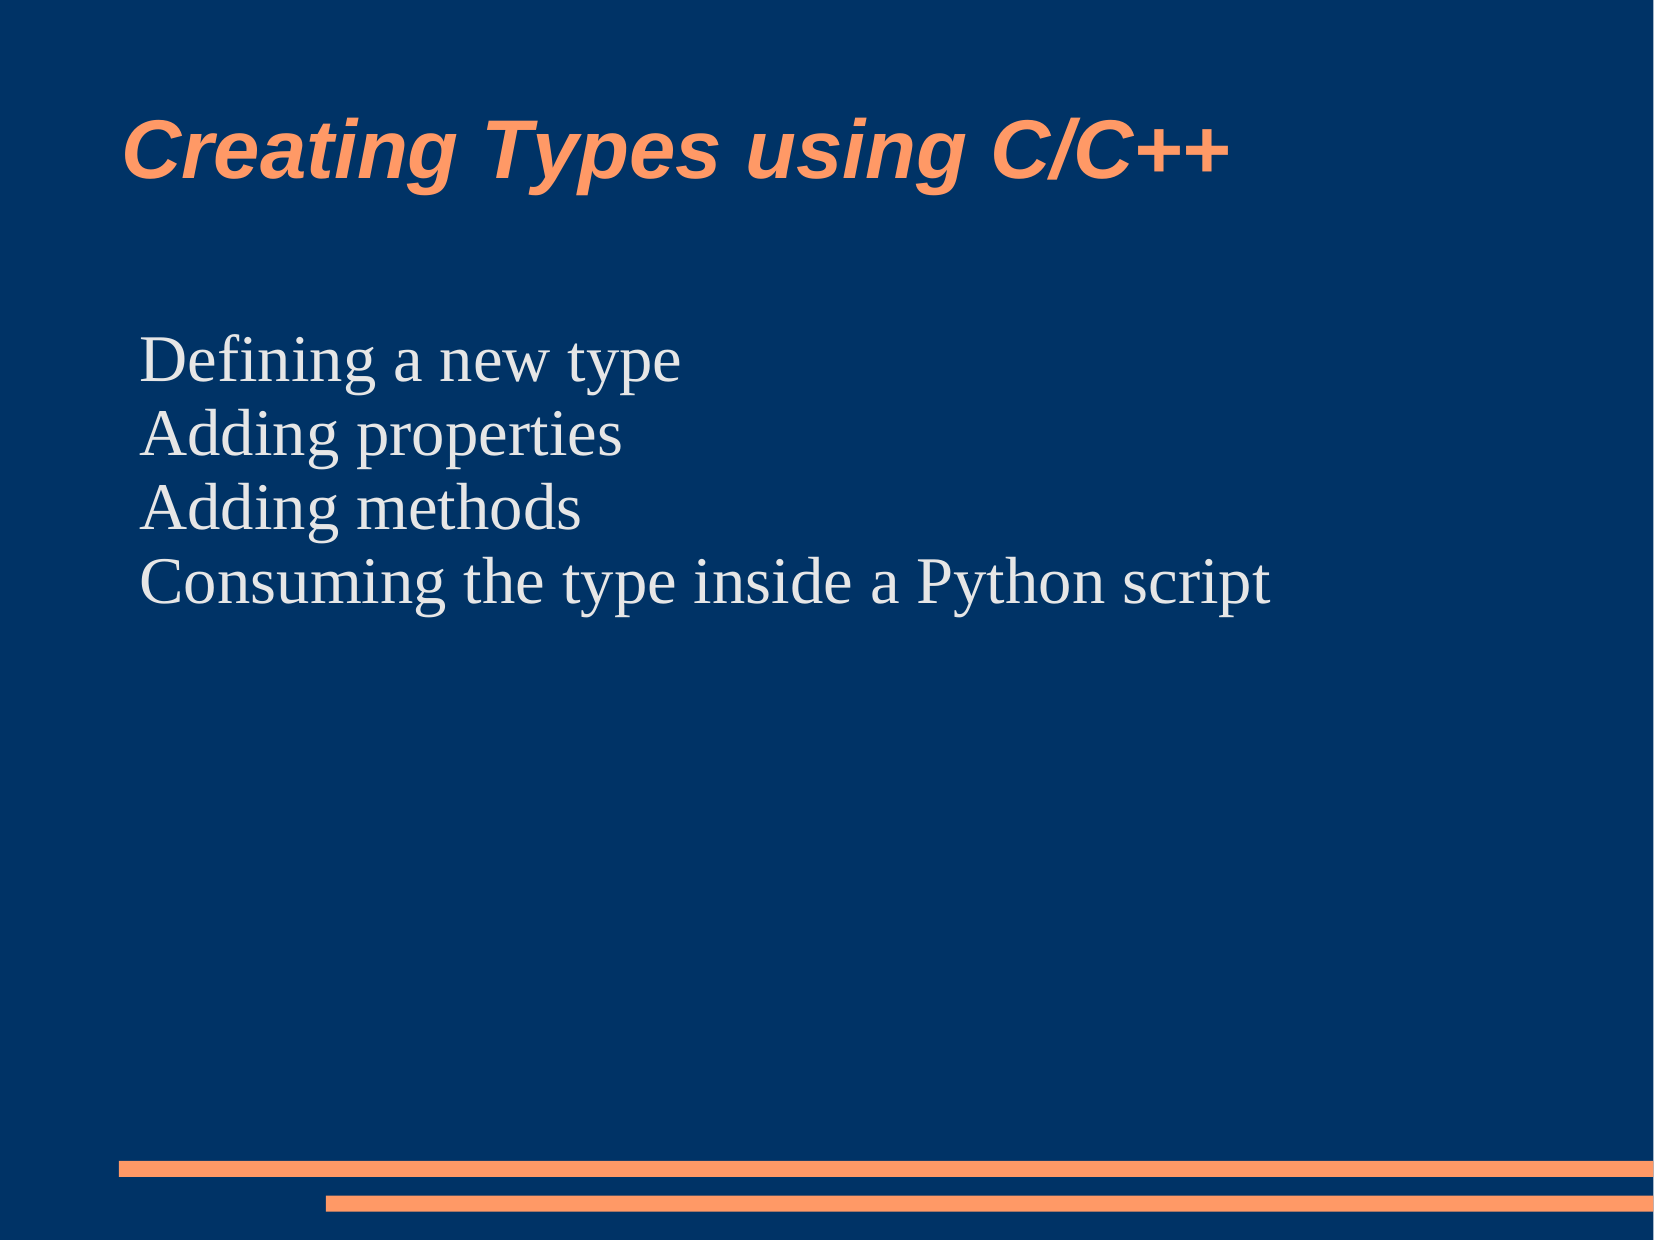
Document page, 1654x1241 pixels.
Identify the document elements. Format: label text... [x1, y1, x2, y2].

list Defining a new type Adding properties Adding methods Consuming the type inside a Python script [121, 322, 1561, 1133]
title Creating Types using C/C++ [121, 46, 1534, 254]
